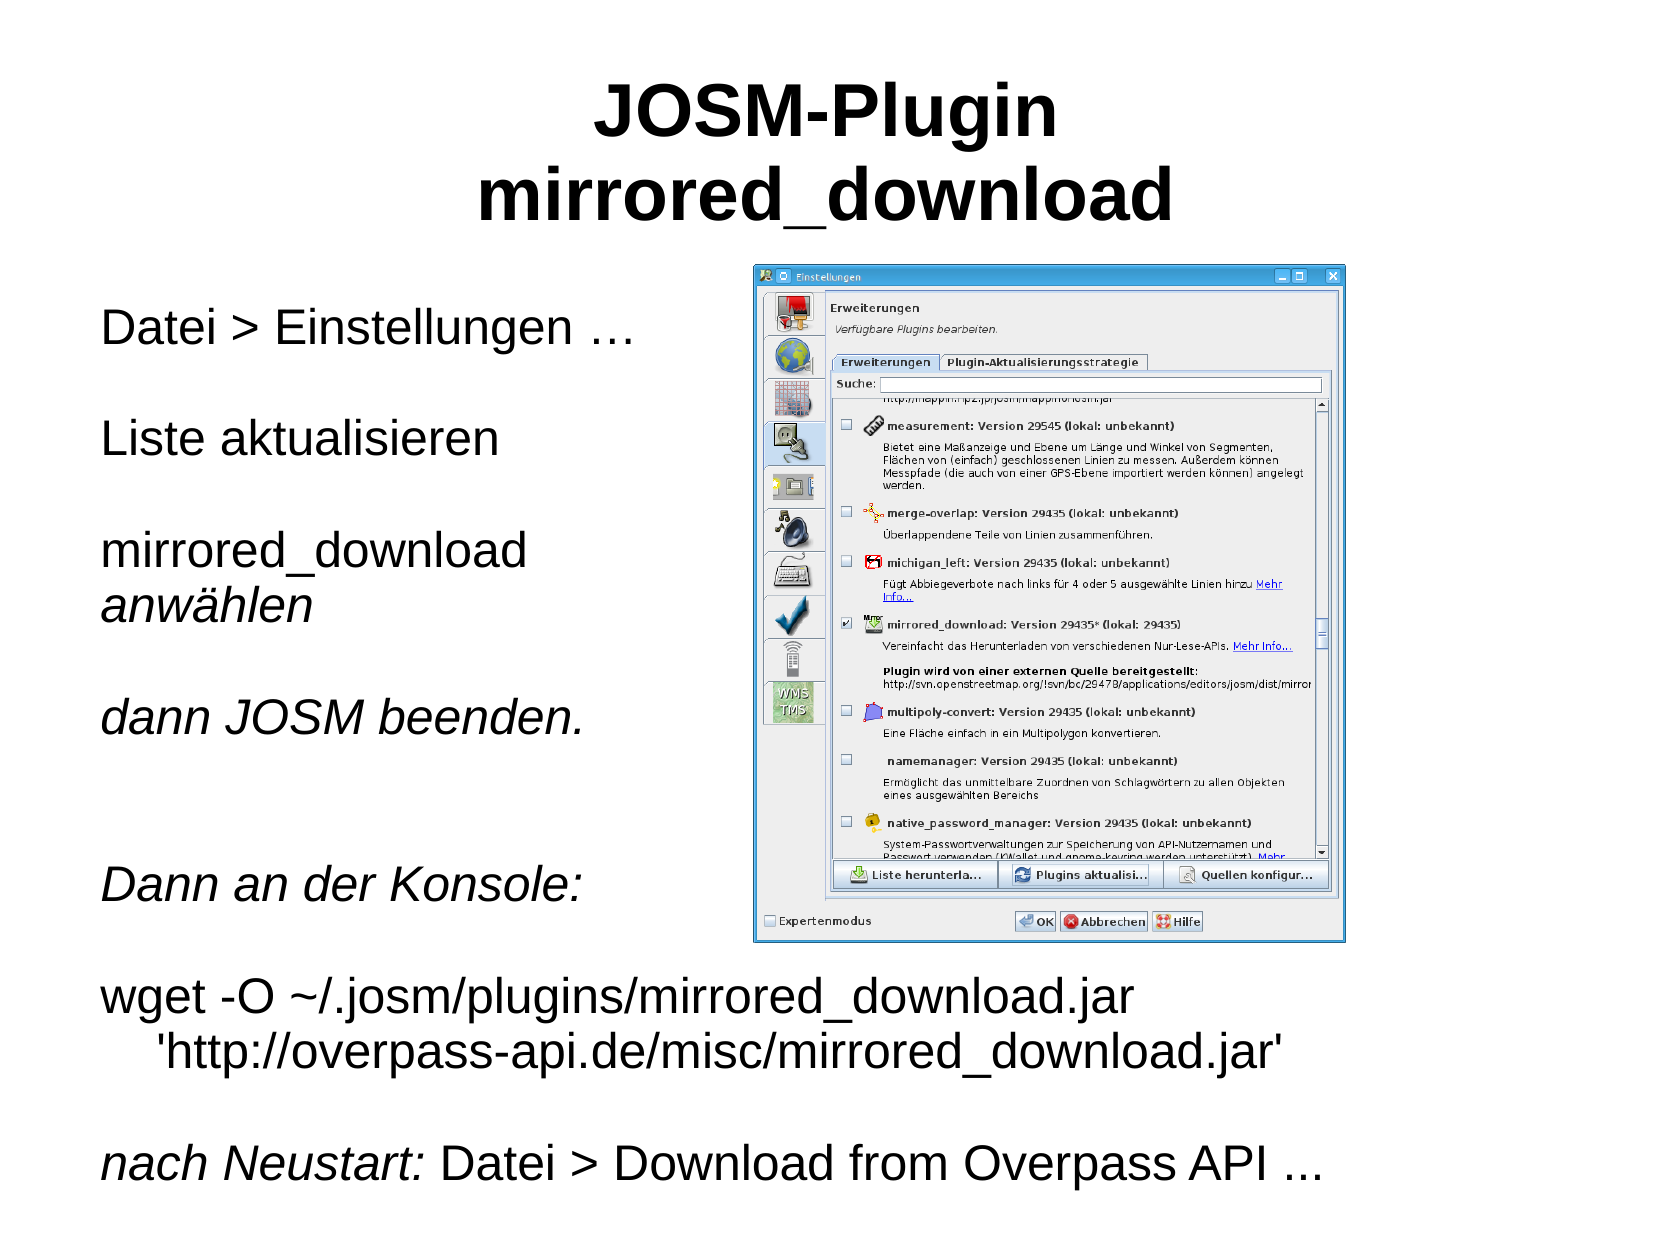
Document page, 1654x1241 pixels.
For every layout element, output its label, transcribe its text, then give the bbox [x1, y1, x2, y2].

text_box Datei > Einstellungen … Liste aktualisieren mirrored_download anwählen dann JOSM beenden. Dann an der Konsole: wget -O ~/.josm/plugins/mirrored_download.jar 'http://overpass-api.de/misc/mirrored_download.jar' nach Neustart: Datei > Download from Overpass API ... [85, 291, 1341, 1199]
picture [753, 264, 1346, 943]
text_box JOSM-Plugin mirrored_download [461, 61, 1192, 244]
